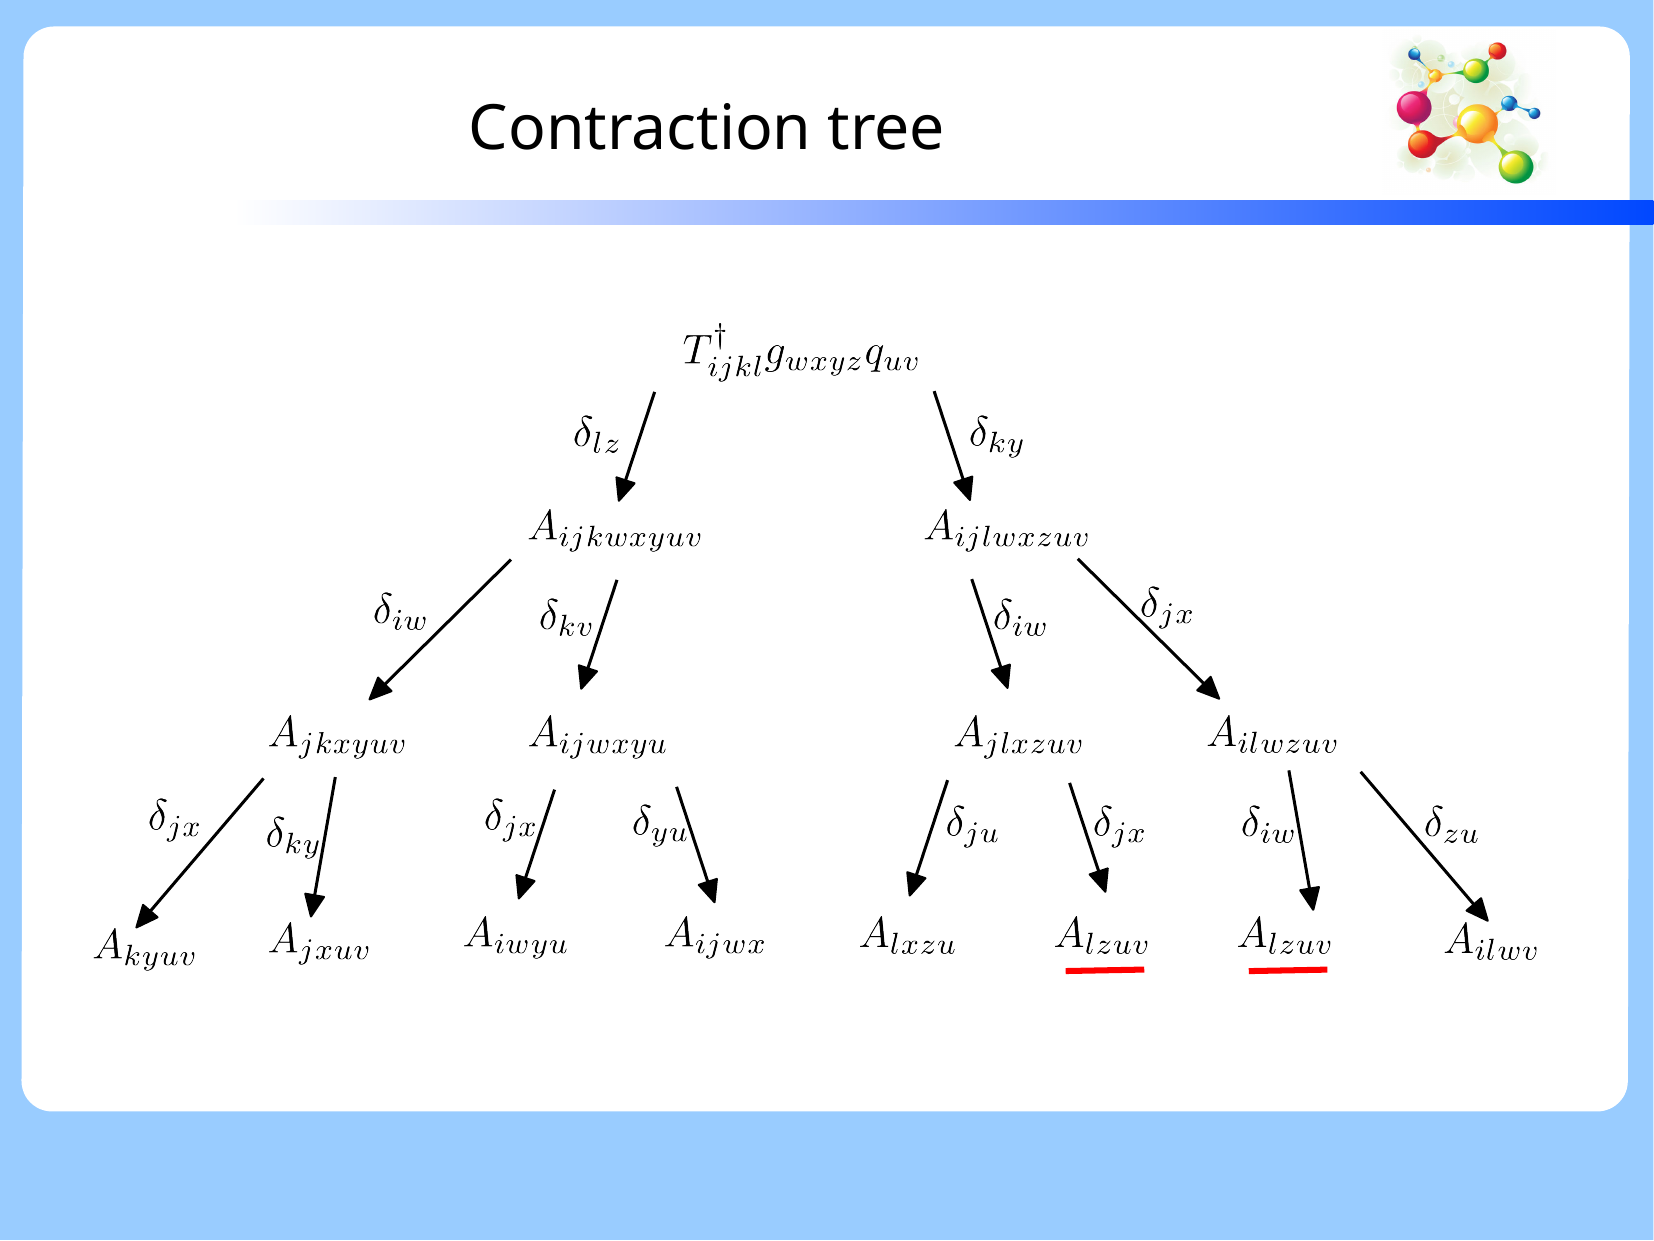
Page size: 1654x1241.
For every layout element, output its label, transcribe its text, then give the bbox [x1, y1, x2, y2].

picture [268, 922, 369, 965]
title Contraction tree [82, 49, 1332, 201]
picture [1382, 29, 1556, 195]
picture [574, 415, 619, 453]
picture [1094, 805, 1144, 848]
picture [528, 715, 666, 759]
picture [664, 916, 764, 959]
picture [1207, 715, 1337, 753]
picture [485, 798, 535, 842]
picture [859, 916, 955, 954]
picture [994, 598, 1046, 636]
picture [1444, 922, 1537, 960]
picture [1425, 805, 1478, 843]
picture [540, 598, 592, 636]
list [59, 277, 1548, 1069]
picture [683, 323, 918, 383]
picture [267, 816, 319, 859]
picture [954, 715, 1082, 759]
picture [633, 804, 687, 848]
picture [463, 916, 567, 959]
picture [924, 509, 1088, 552]
picture [1054, 916, 1148, 954]
picture [947, 805, 998, 848]
picture [1141, 586, 1192, 630]
picture [1237, 916, 1331, 954]
picture [528, 509, 701, 552]
picture [93, 928, 195, 971]
picture [374, 592, 426, 630]
picture [268, 715, 405, 759]
picture [149, 798, 199, 842]
picture [970, 415, 1023, 458]
picture [1242, 805, 1294, 843]
